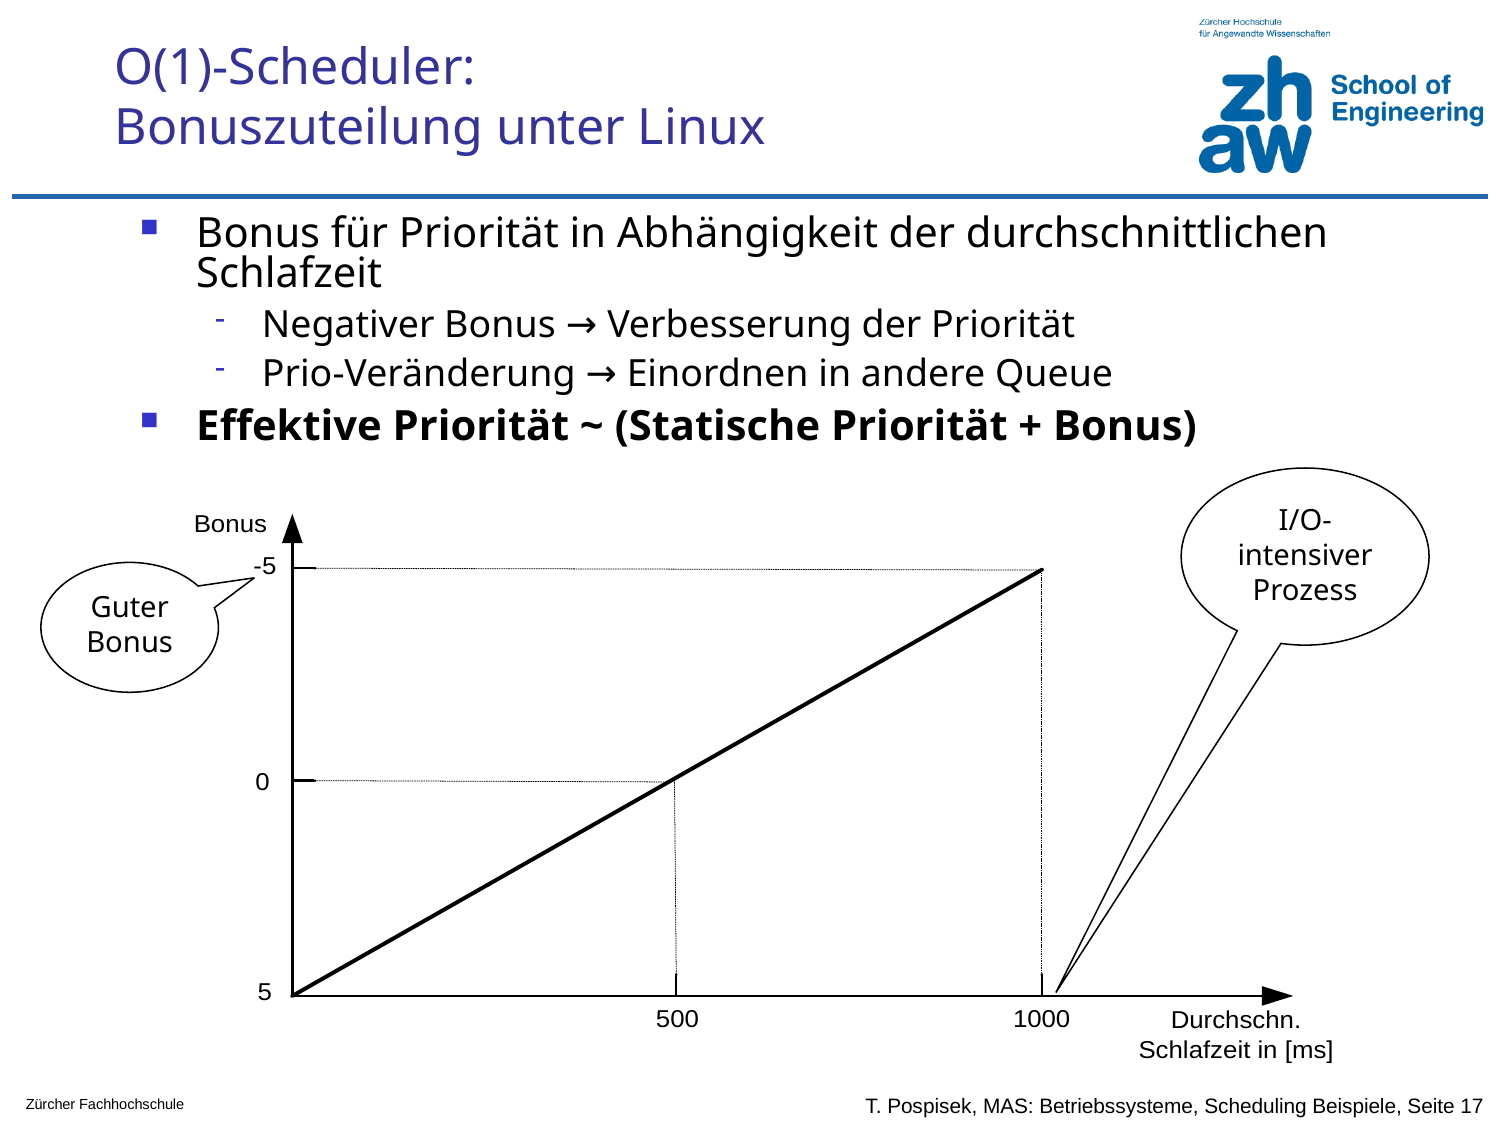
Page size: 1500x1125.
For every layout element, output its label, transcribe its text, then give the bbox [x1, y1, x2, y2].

list Bonus für Priorität in Abhängigkeit der durchschnittlichen Schlafzeit Negativer Bonus → Verbesserung der Priorität Prio-Veränderung → Einordnen in andere Queue Effektive Priorität ~ (Statische Priorität + Bonus) [125, 208, 1363, 445]
picture [1199, 19, 1483, 173]
picture [98, 479, 1368, 1069]
text_box I/O-intensiver Prozess [1368, 480, 1430, 633]
text_box Guter Bonus [40, 566, 98, 689]
text_box I/O-intensiver Prozess [1245, 468, 1365, 479]
title O(1)-Scheduler: Bonuszuteilung unter Linux [99, 50, 1146, 163]
